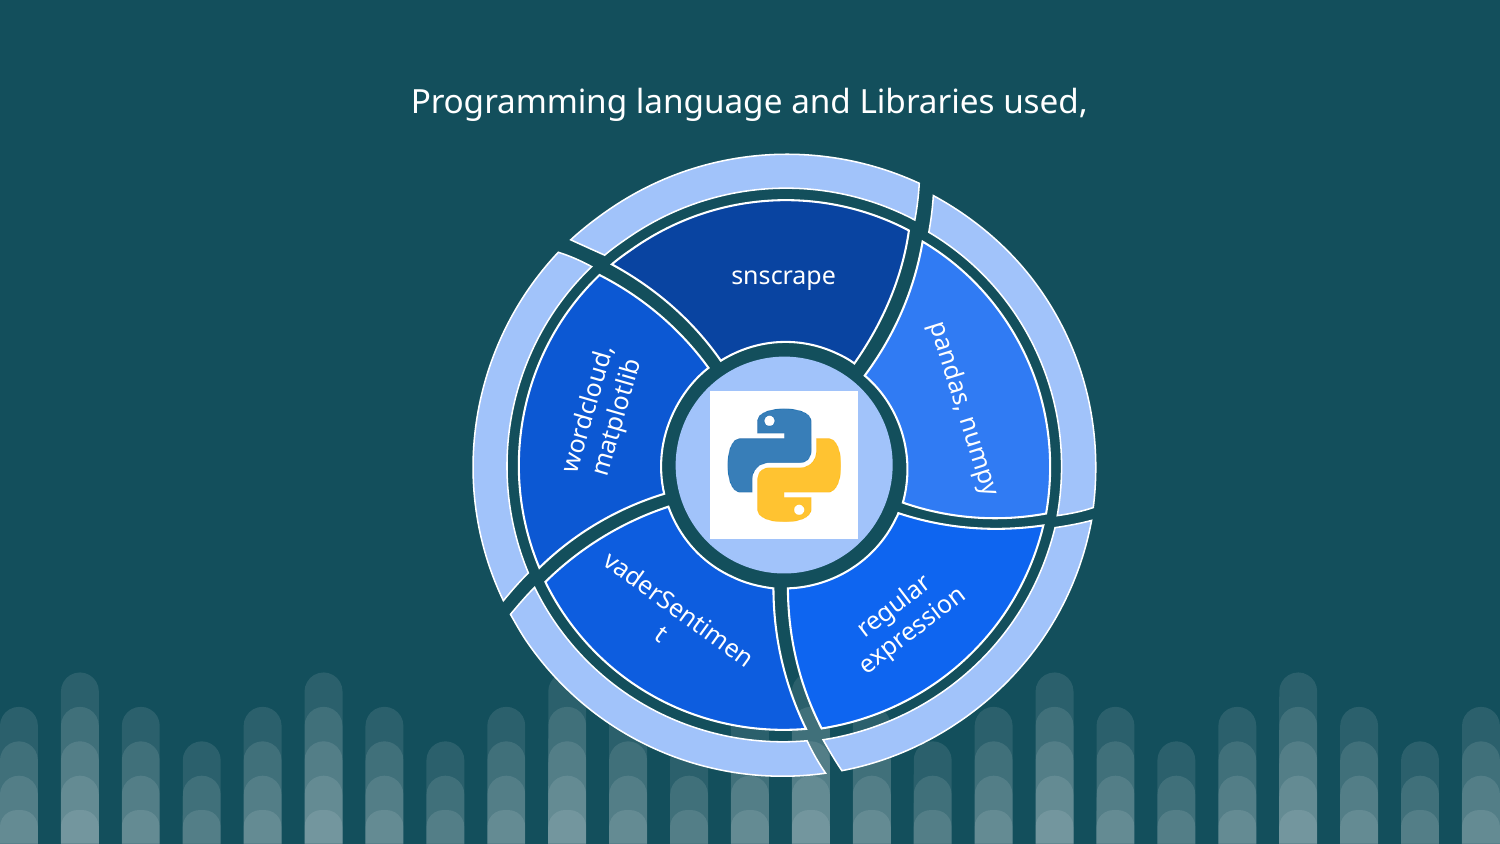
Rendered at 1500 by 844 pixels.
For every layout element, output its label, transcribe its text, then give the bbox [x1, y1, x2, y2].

text_box vaderSentiment [557, 520, 785, 721]
list Programming language and Libraries used, [227, 59, 1273, 242]
text_box [620, 327, 709, 512]
text_box [823, 520, 1092, 771]
text_box regular expression [788, 519, 1015, 719]
text_box [899, 241, 1051, 519]
text_box [864, 330, 951, 515]
text_box pandas, numpy [890, 292, 1043, 525]
text_box [518, 275, 666, 568]
text_box [795, 525, 1044, 729]
text_box snscrape [676, 228, 891, 321]
text_box [473, 252, 592, 601]
text_box wordcloud, matplotlib [525, 297, 674, 526]
text_box [570, 154, 920, 256]
text_box [787, 513, 945, 641]
text_box [510, 587, 826, 777]
text_box [928, 195, 1096, 516]
text_box [675, 356, 893, 574]
text_box [545, 541, 807, 730]
text_box [611, 200, 909, 310]
text_box [687, 321, 880, 364]
text_box [621, 506, 778, 640]
picture [710, 391, 858, 539]
